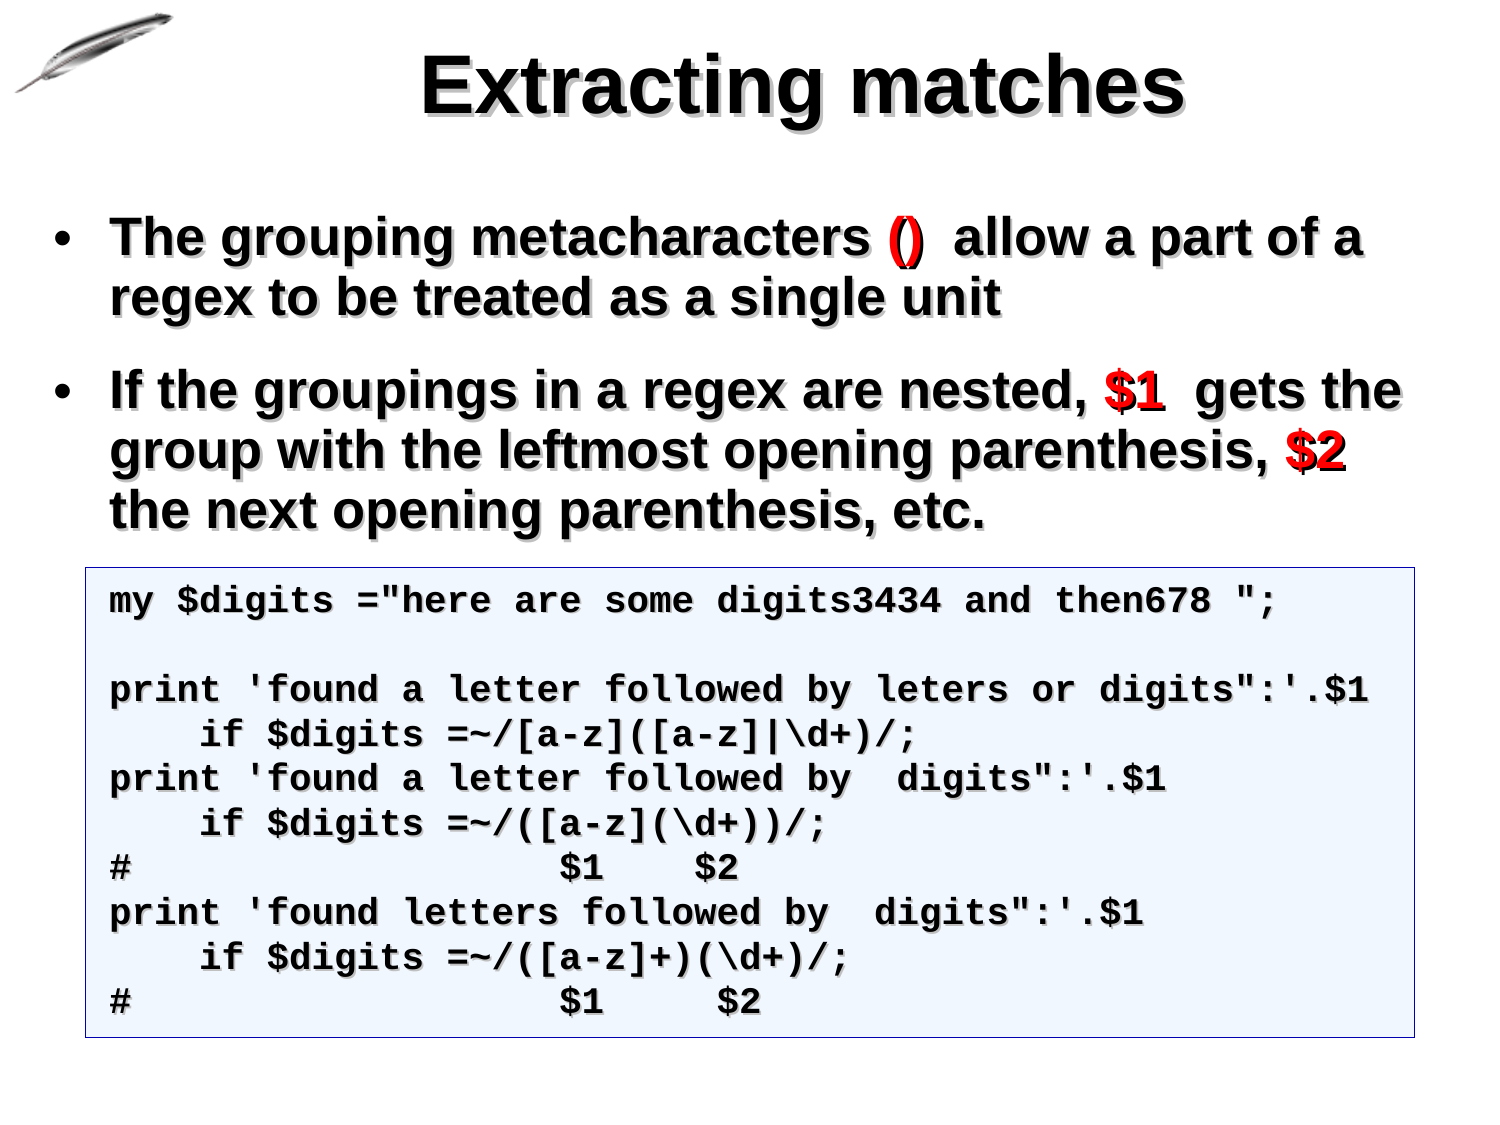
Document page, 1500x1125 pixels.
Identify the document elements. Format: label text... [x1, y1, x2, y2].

list The grouping metacharacters () allow a part of a regex to be treated as a single unit If the groupings in a regex are nested, $1 gets the group with the leftmost opening parenthesis, $2 the next opening parenthesis, etc. [53, 207, 1447, 1084]
title Extracting matches [419, 0, 1459, 179]
picture [11, 11, 179, 95]
text_box my $digits ="here are some digits3434 and then678 "; print 'found a letter followed by leters or digits":'.$1 if $digits =~/[a-z]([a-z]|\d+)/; print 'found a letter followed by digits":'.$1 if $digits =~/([a-z](\d+))/; # $1 $2 print 'found letters followed by digits":'.$1 if $digits =~/([a-z]+)(\d+)/; # $1 $2 [85, 566, 1415, 1038]
